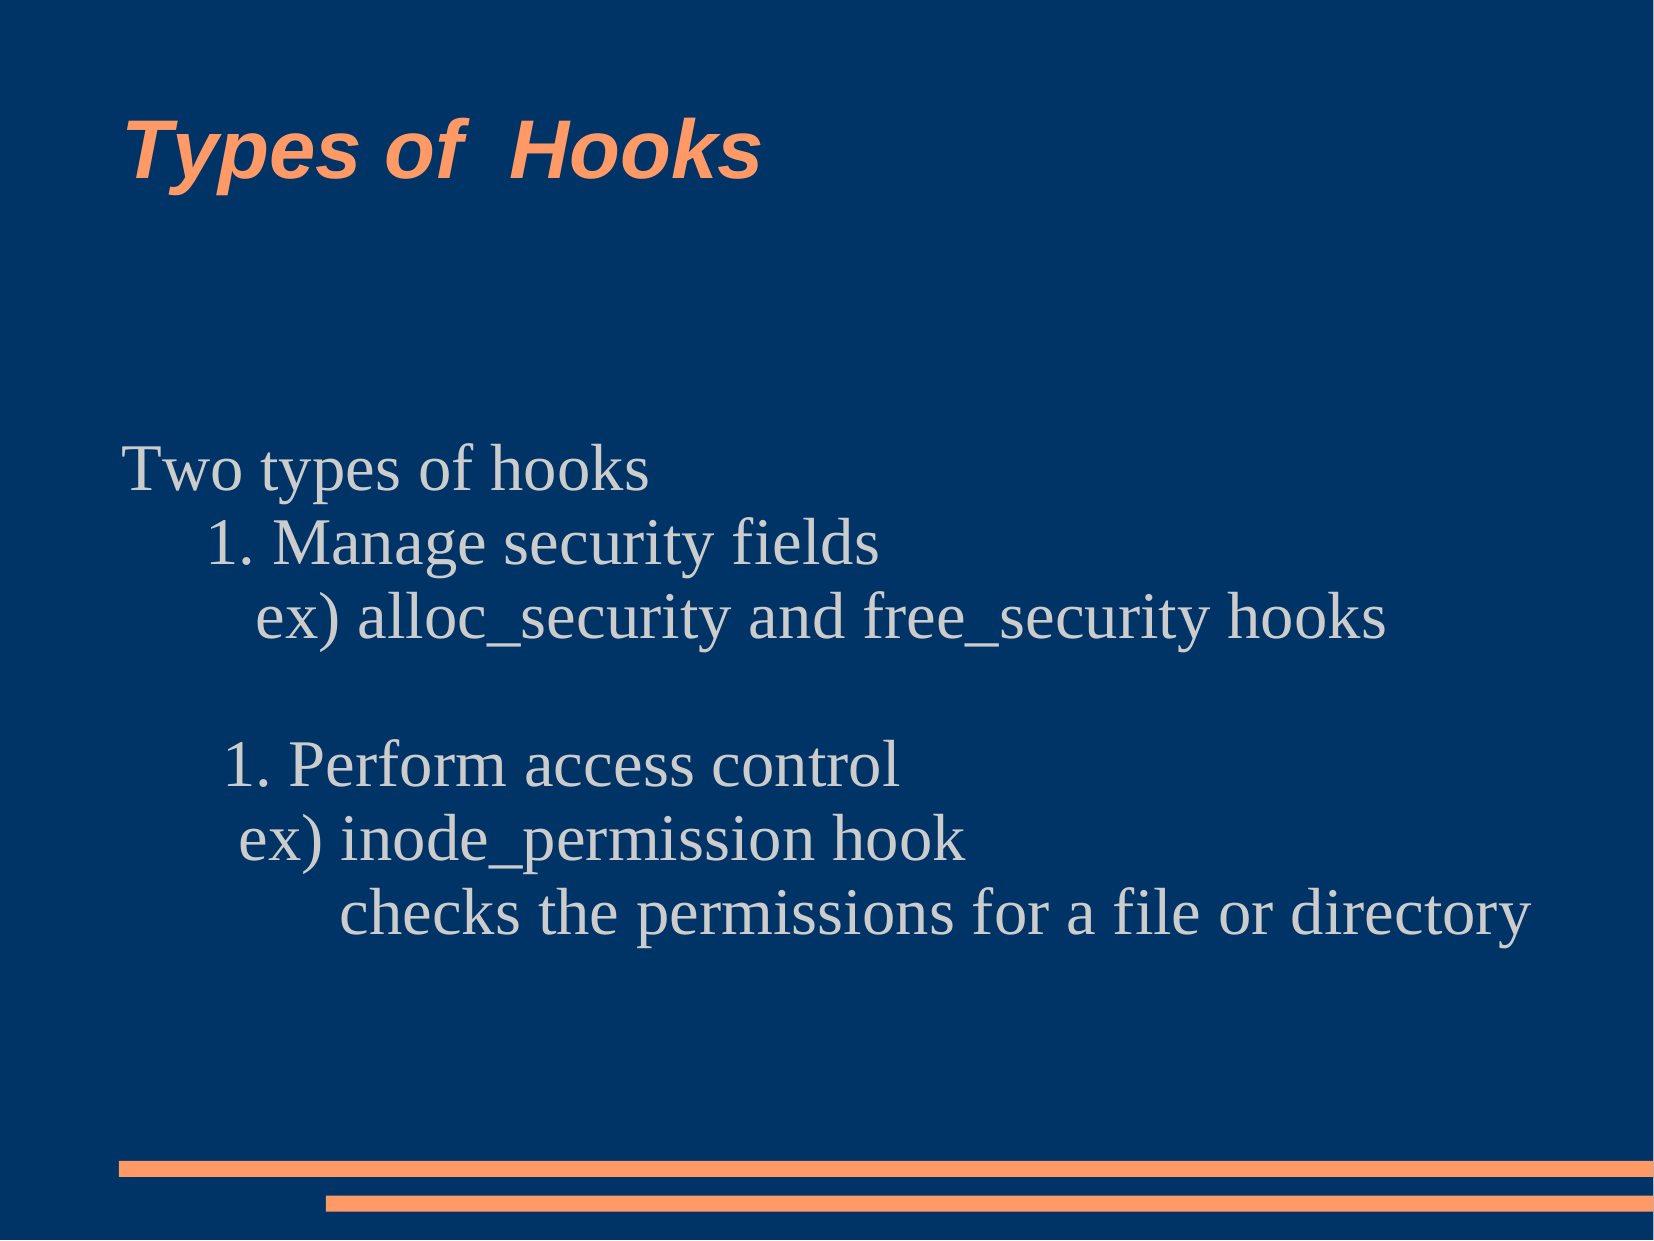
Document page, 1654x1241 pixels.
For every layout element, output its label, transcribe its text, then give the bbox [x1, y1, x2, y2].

subtitle Two types of hooks 1. Manage security fields ex) alloc_security and free_security hooks 1. Perform access control ex) inode_permission hook checks the permissions for a file or directory [121, 322, 1561, 1133]
title Types of Hooks [121, 46, 1534, 254]
